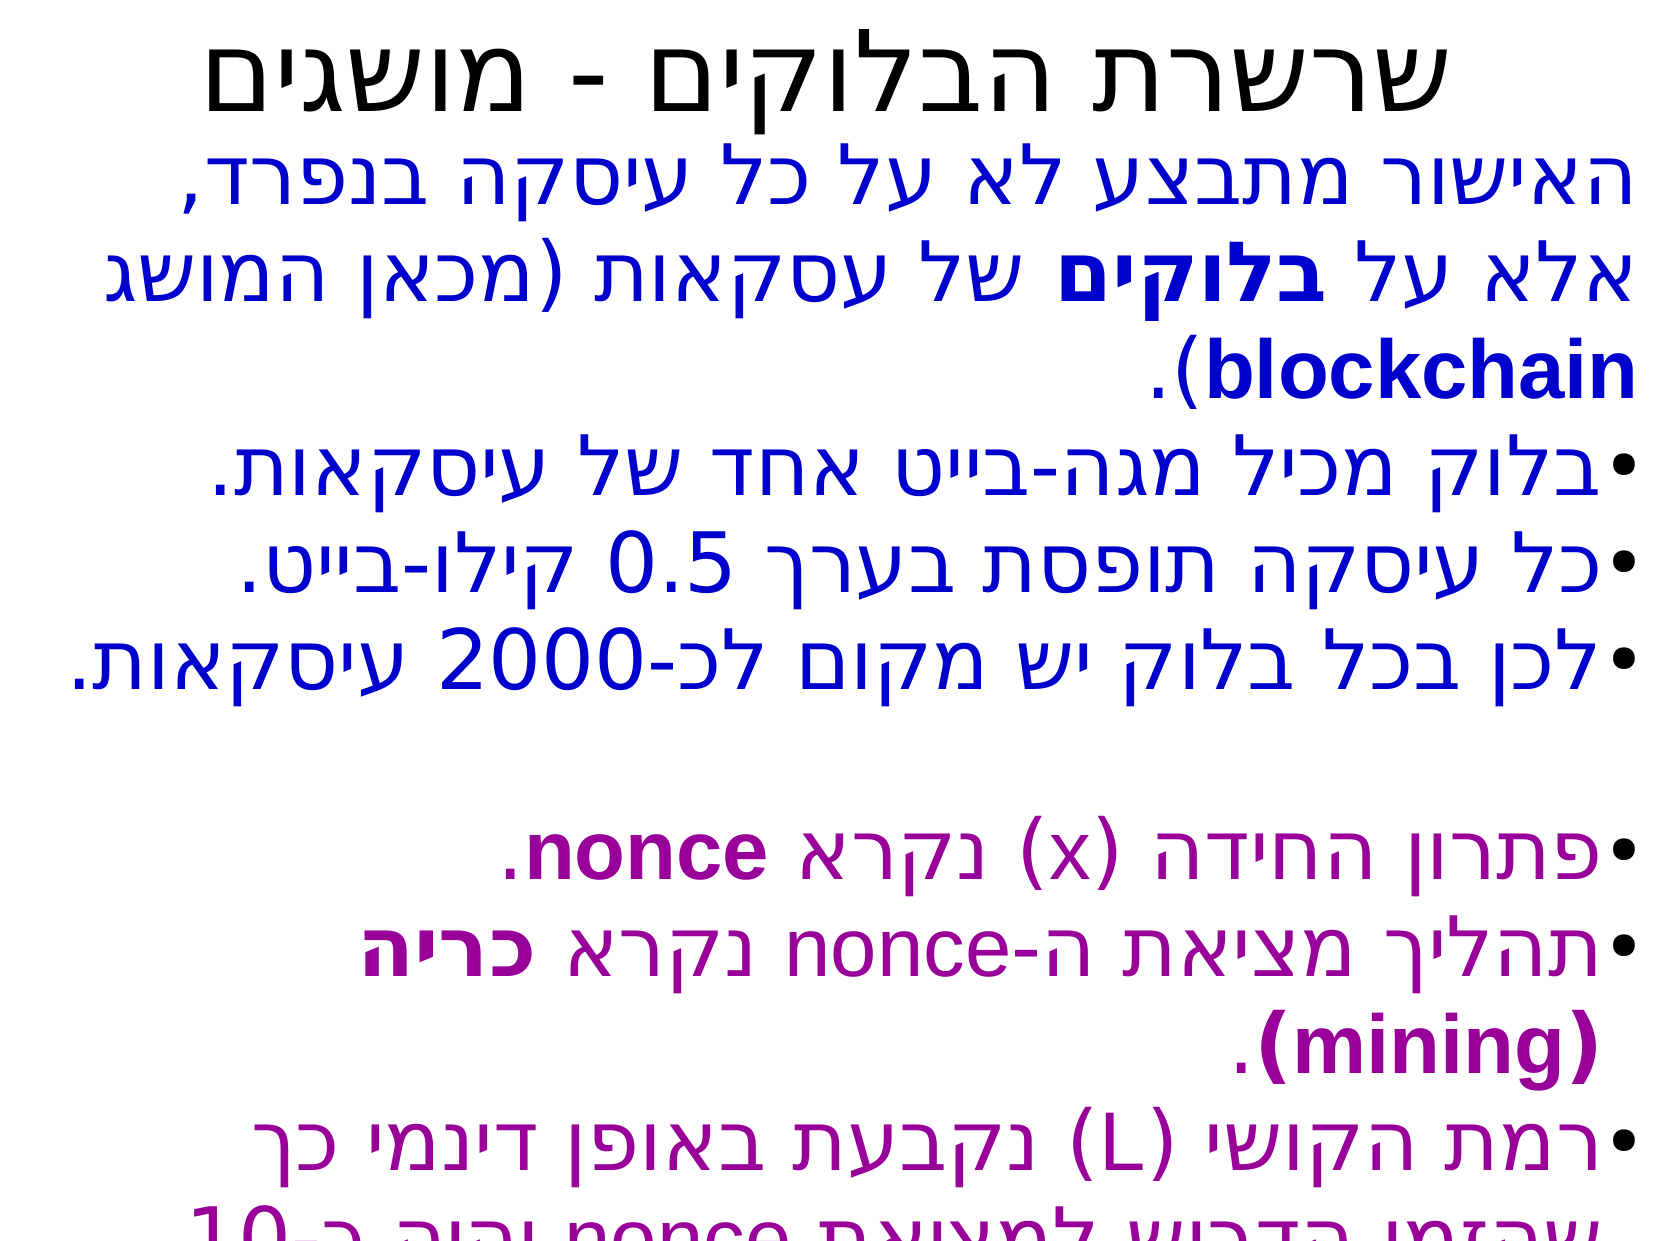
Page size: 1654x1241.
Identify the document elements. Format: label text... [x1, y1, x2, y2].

text_box האישור מתבצע לא על כל עיסקה בנפרד, אלא על בלוקים של עסקאות (מכאן המושג blockchain). בלוק מכיל מגה-בייט אחד של עיסקאות. כל עיסקה תופסת בערך 0.5 קילו-בייט. לכן בכל בלוק יש מקום לכ-2000 עיסקאות. פתרון החידה (x) נקרא nonce. תהליך מציאת ה-nonce נקרא כריה (mining). רמת הקושי (L) נקבעת באופן דינמי כך שהזמן הדרוש למציאת nonce יהיה כ-10 דקות (כדי שהבלוק יספיק לפעפע ברשת). ציוד כריה: https://www.bitcoinmining.com/bitcoin-mining-hardware/ [0, 120, 1654, 1241]
text_box שרשרת הבלוקים - מושגים [0, 0, 1654, 120]
